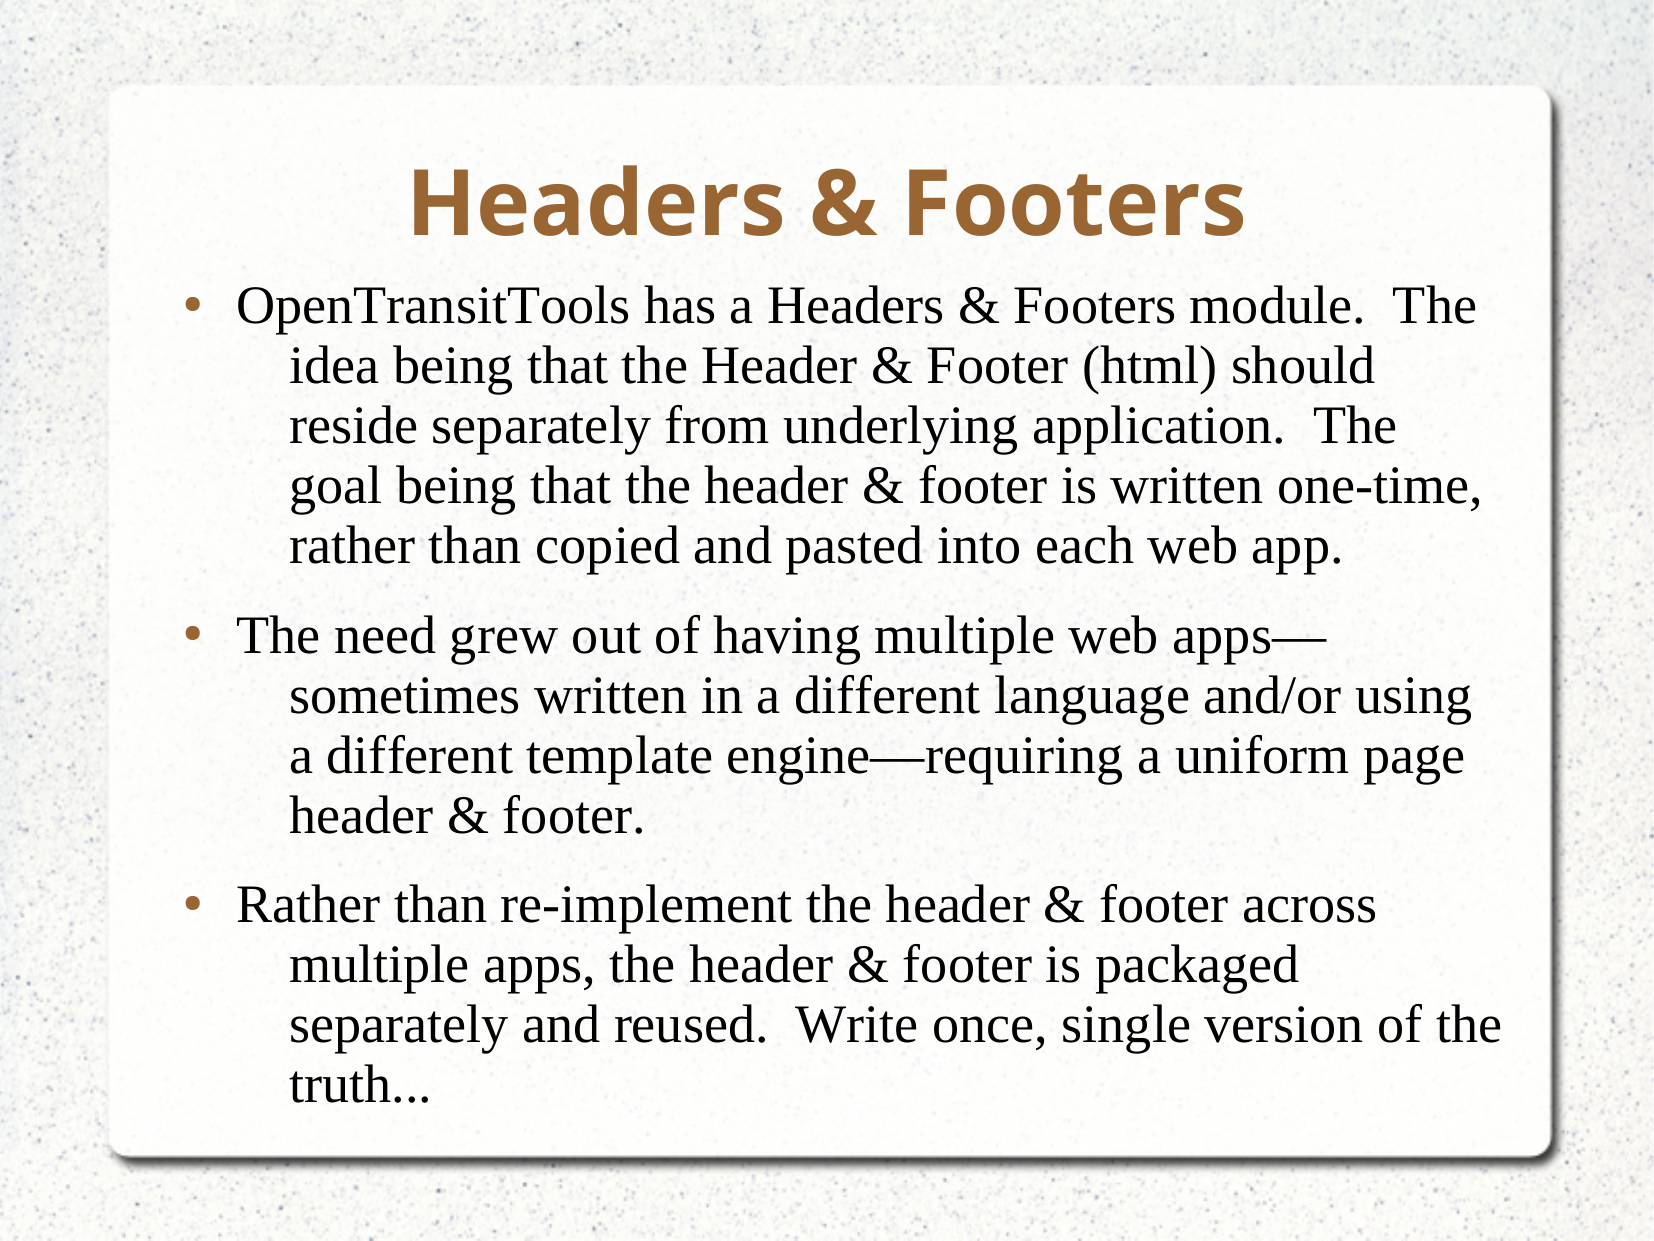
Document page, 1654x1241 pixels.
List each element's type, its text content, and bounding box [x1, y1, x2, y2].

title Headers & Footers [118, 96, 1536, 304]
list OpenTransitTools has a Headers & Footers module. The idea being that the Header & Footer (html) should reside separately from underlying application. The goal being that the header & footer is written one-time, rather than copied and pasted into each web app. The need grew out of having multiple web apps—sometimes written in a different language and/or using a different template engine—requiring a uniform page header & footer. Rather than re-implement the header & footer across multiple apps, the header & footer is packaged separately and reused. Write once, single version of the truth... [147, 275, 1506, 1241]
picture [0, 0, 1654, 1241]
